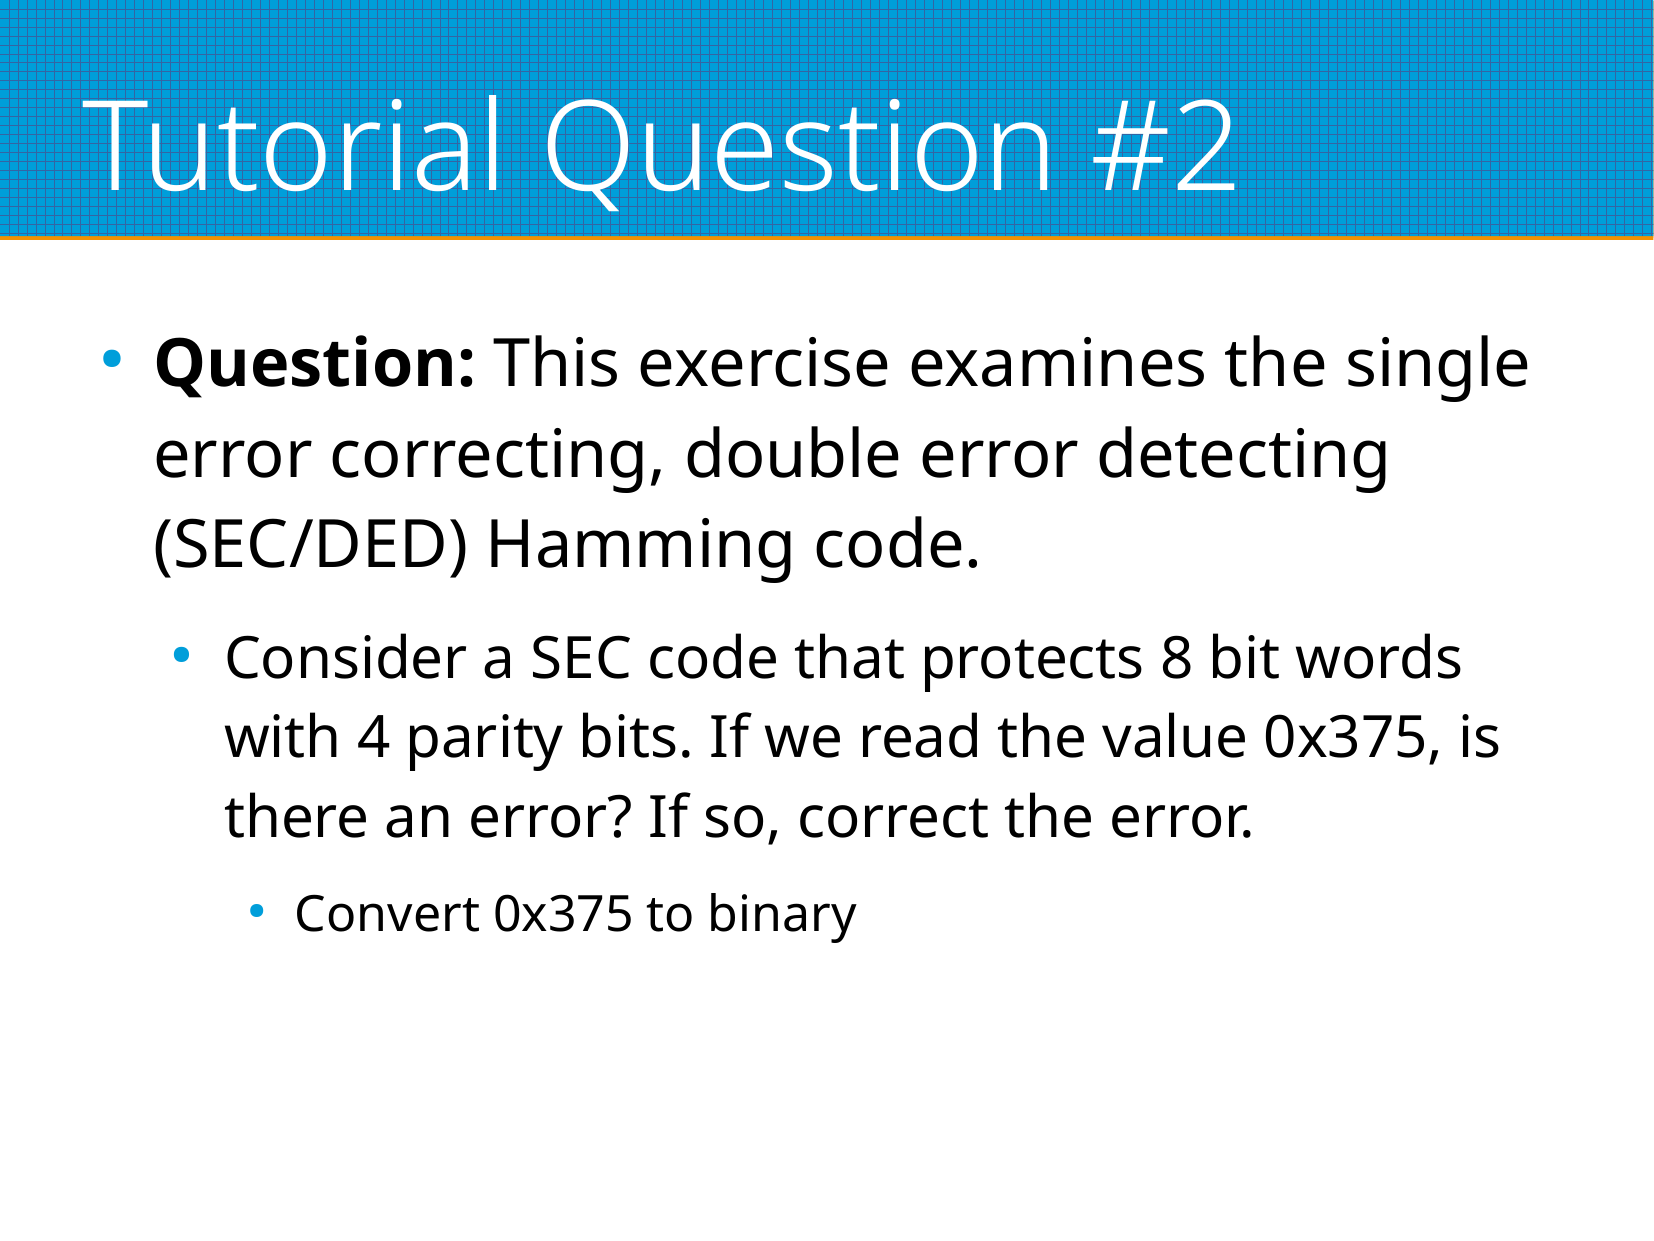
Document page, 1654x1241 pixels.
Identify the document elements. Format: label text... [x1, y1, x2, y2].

title Tutorial Question #2 [82, 19, 1571, 227]
list Question: This exercise examines the single error correcting, double error detecting (SEC/DED) Hamming code. Consider a SEC code that protects 8 bit words with 4 parity bits. If we read the value 0x375, is there an error? If so, correct the error. Convert 0x375 to binary [82, 314, 1563, 1093]
